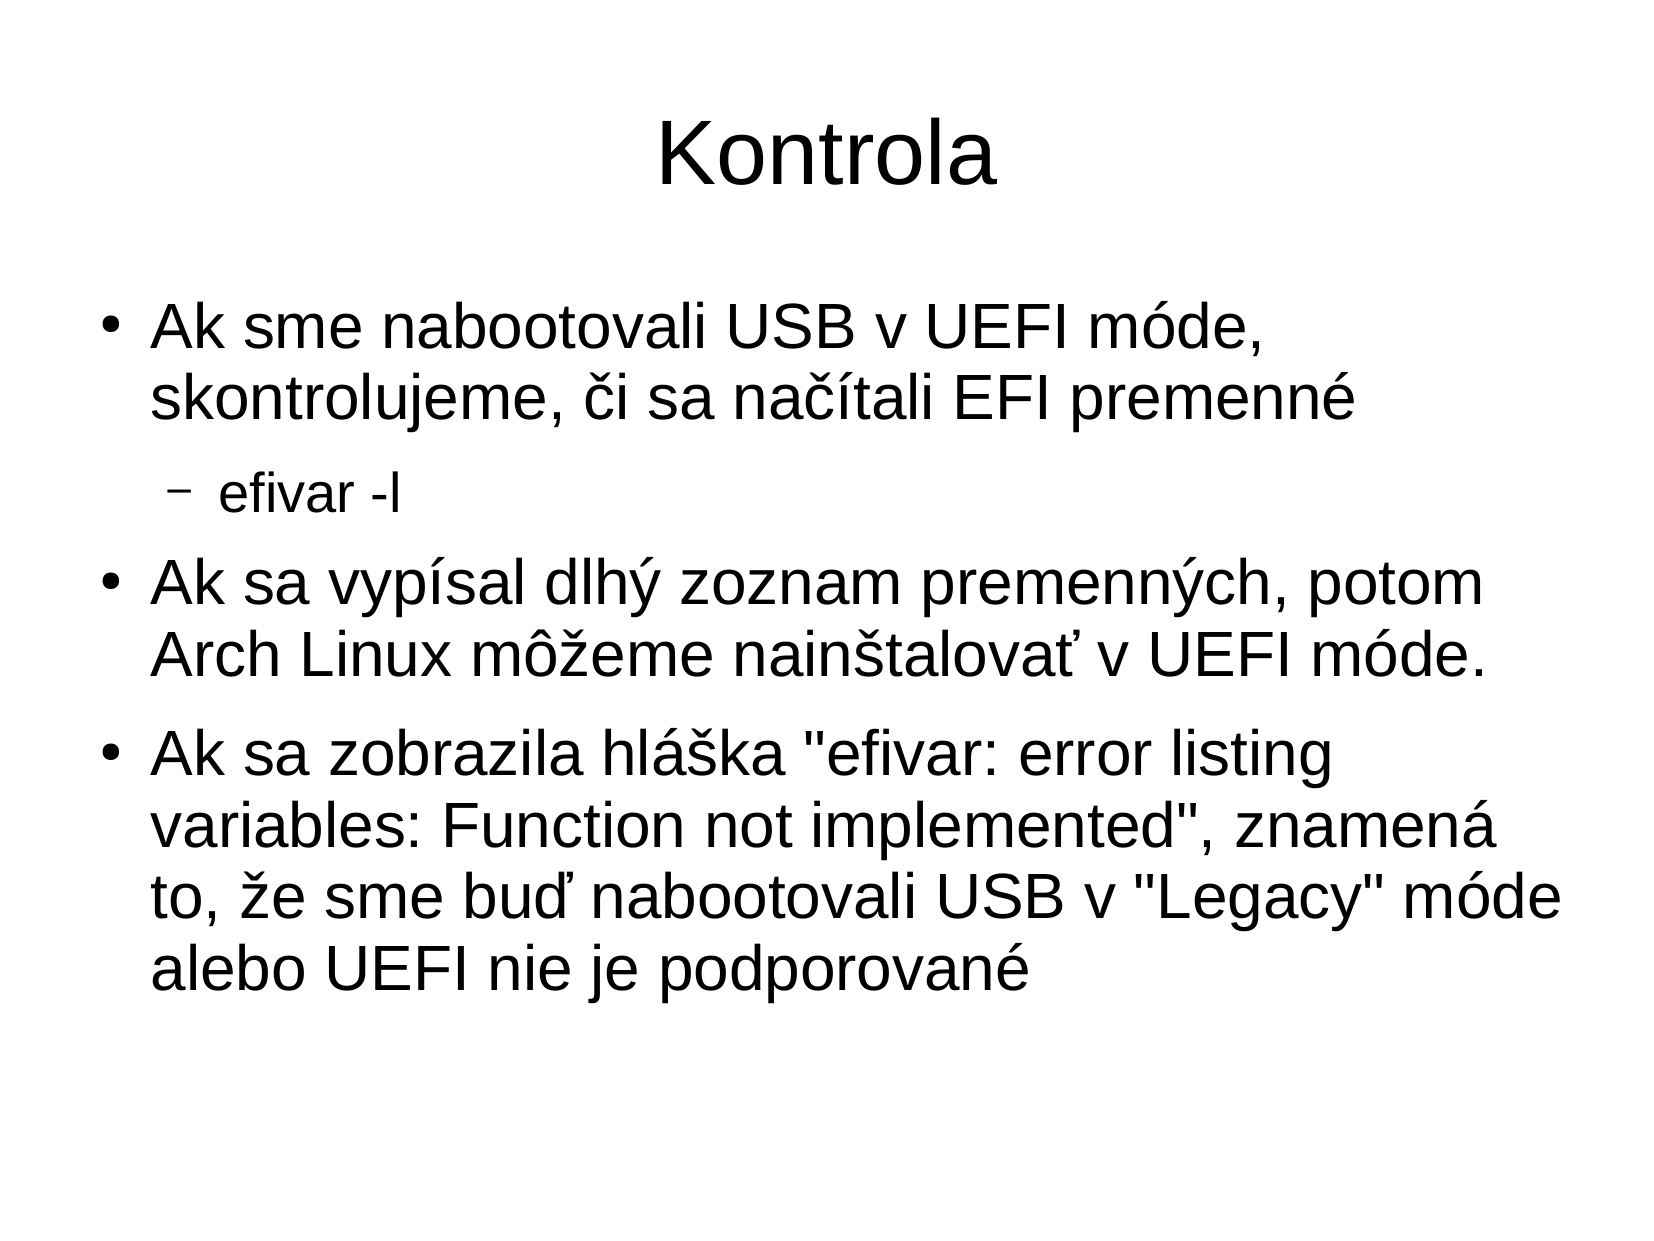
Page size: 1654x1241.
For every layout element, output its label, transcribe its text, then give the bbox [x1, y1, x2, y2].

list Ak sme nabootovali USB v UEFI móde, skontrolujeme, či sa načítali EFI premenné efivar -l Ak sa vypísal dlhý zoznam premenných, potom Arch Linux môžeme nainštalovať v UEFI móde. Ak sa zobrazila hláška "efivar: error listing variables: Function not implemented", znamená to, že sme buď nabootovali USB v "Legacy" móde alebo UEFI nie je podporované [82, 290, 1571, 1010]
title Kontrola [82, 49, 1571, 257]
